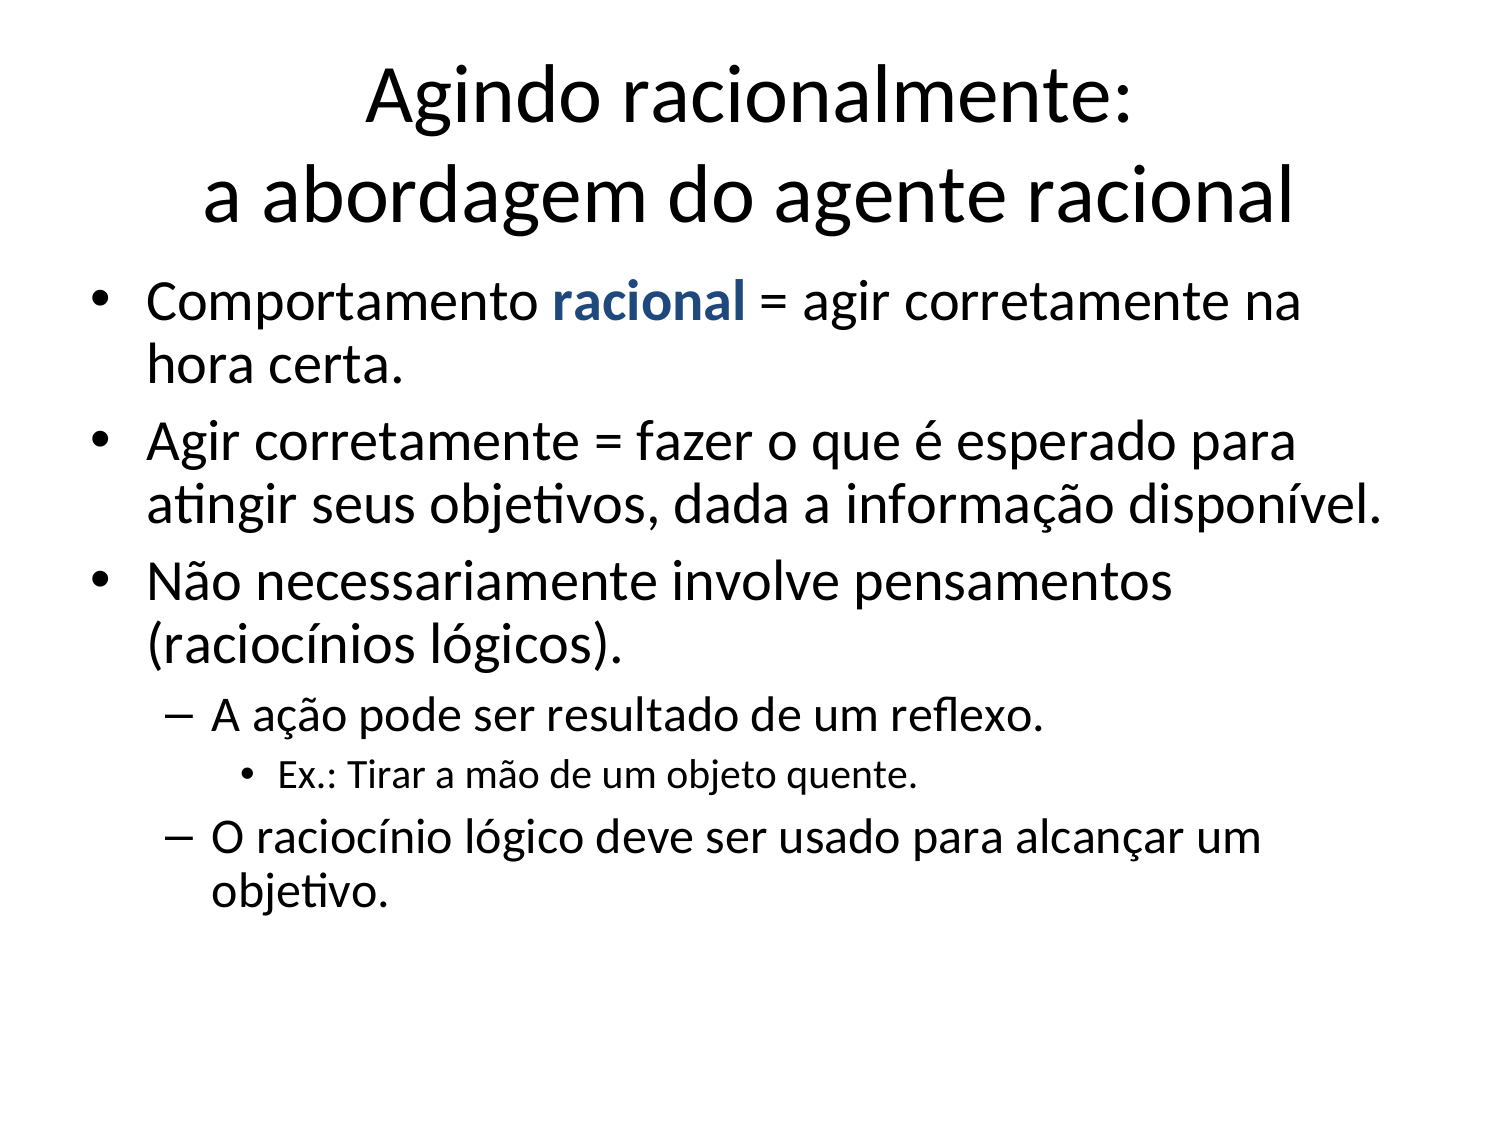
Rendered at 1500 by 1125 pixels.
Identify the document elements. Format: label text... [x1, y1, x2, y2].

list Comportamento racional = agir corretamente na hora certa. Agir corretamente = fazer o que é esperado para atingir seus objetivos, dada a informação disponível. Não necessariamente involve pensamentos (raciocínios lógicos). A ação pode ser resultado de um reflexo. Ex.: Tirar a mão de um objeto quente. O raciocínio lógico deve ser usado para alcançar um objetivo. [75, 262, 1426, 1005]
title Agindo racionalmente: a abordagem do agente racional [75, 0, 1426, 262]
